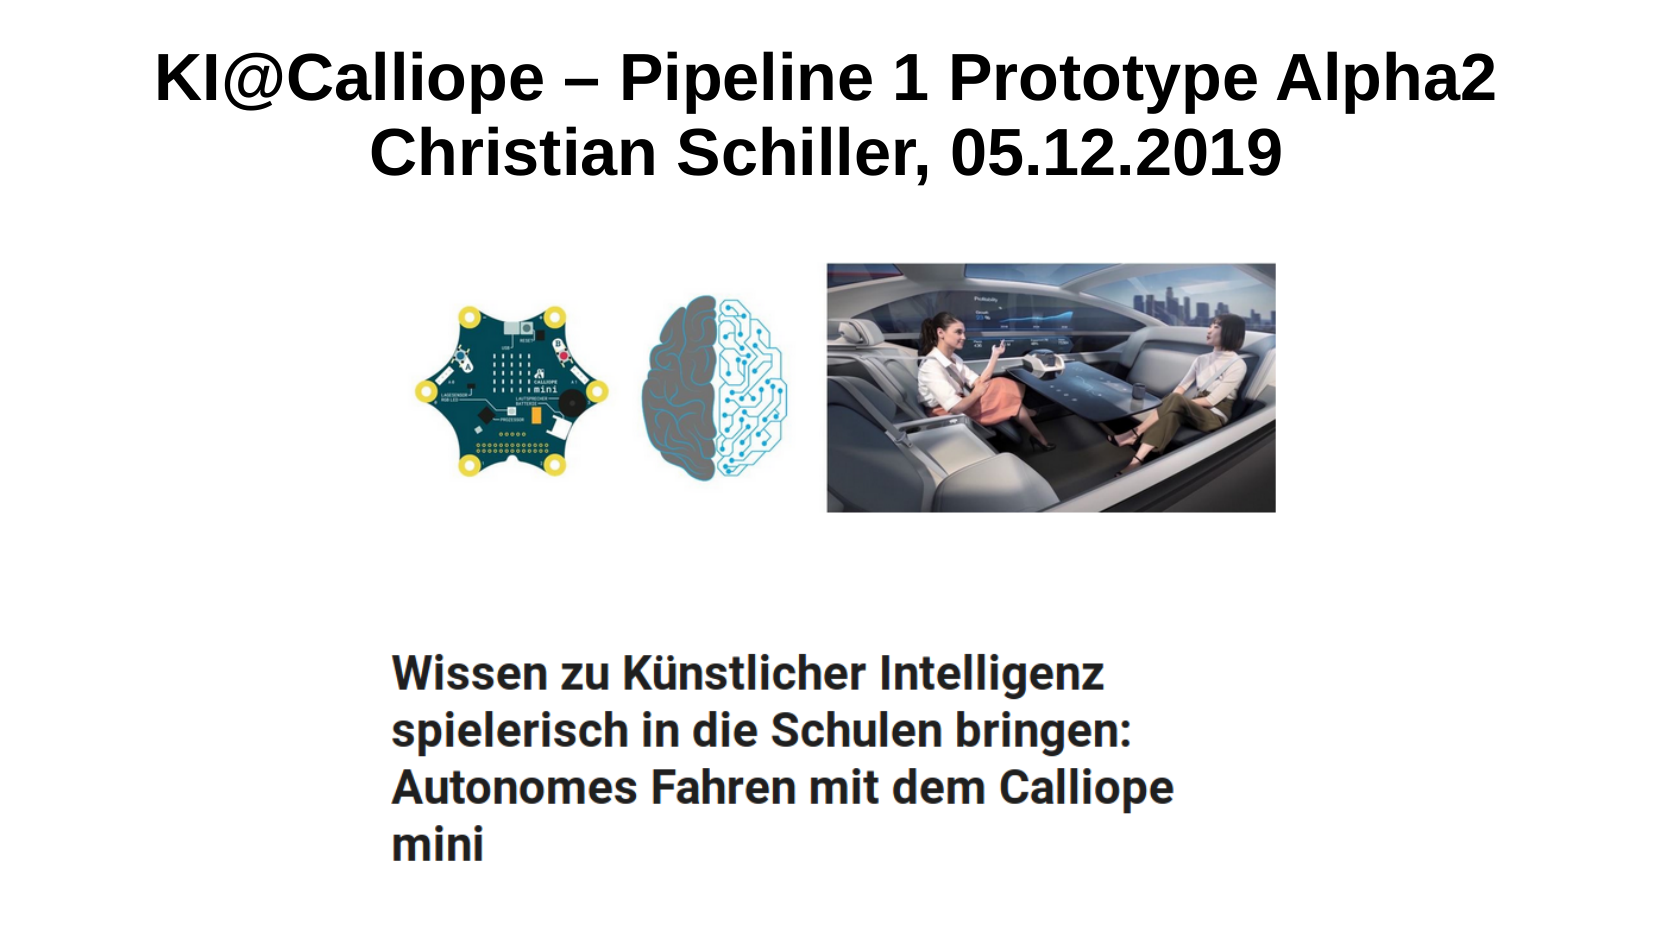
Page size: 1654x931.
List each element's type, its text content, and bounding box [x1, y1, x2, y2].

title KI@Calliope – Pipeline 1 Prototype Alpha2 Christian Schiller, 05.12.2019 [82, 37, 1571, 193]
picture [377, 238, 1302, 875]
